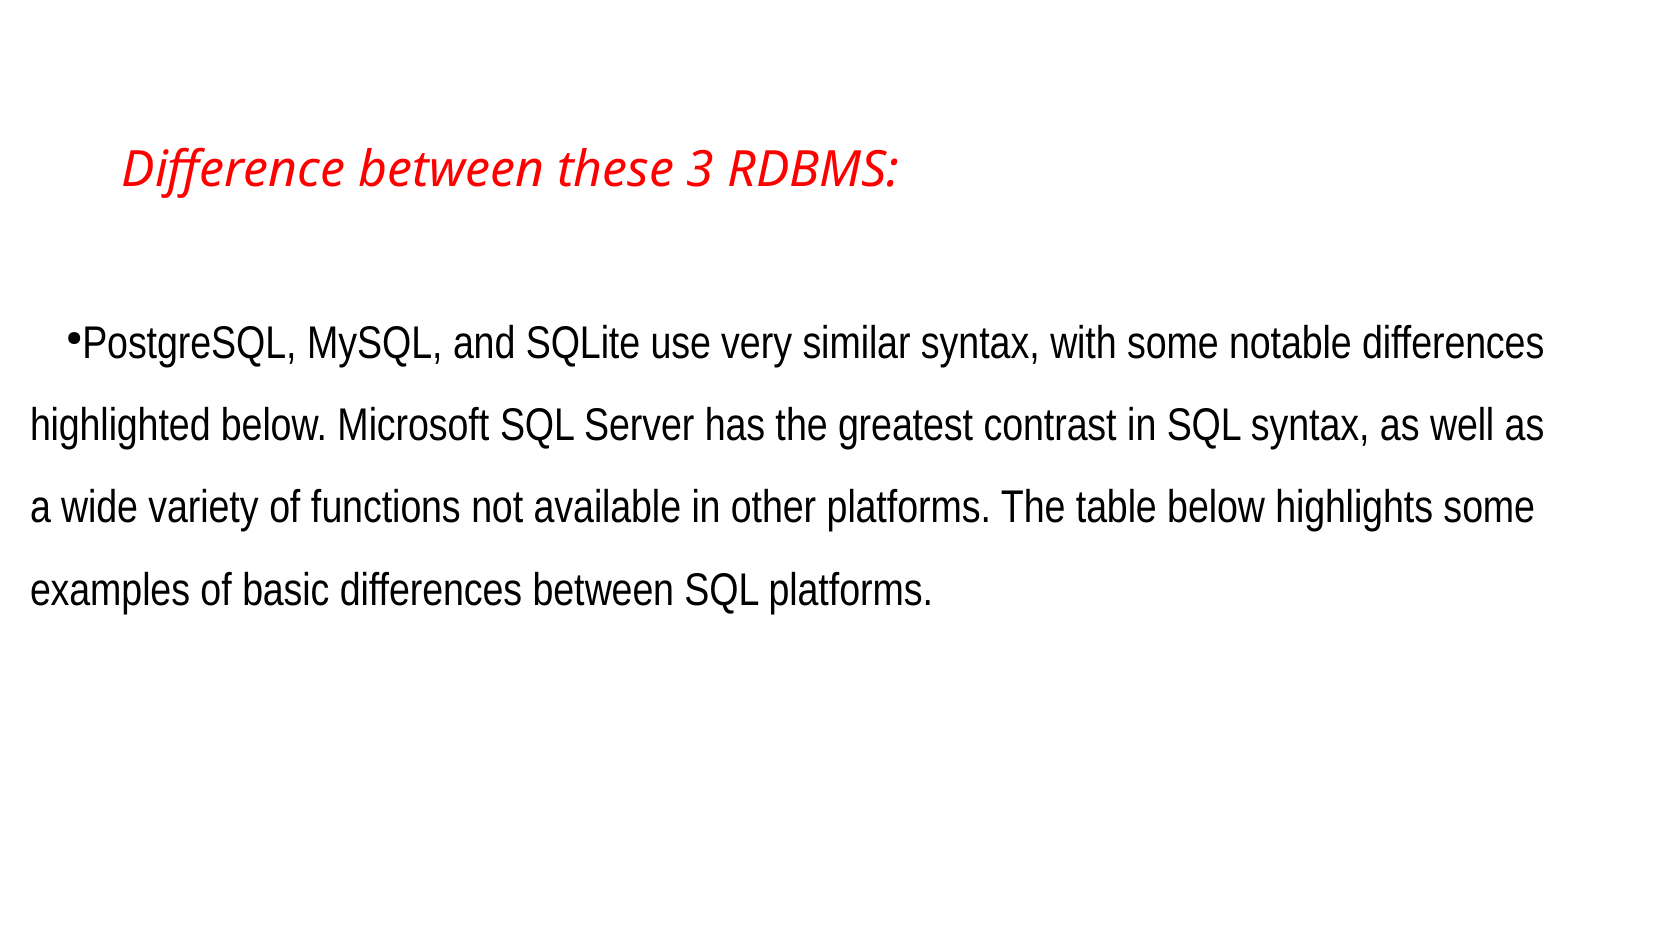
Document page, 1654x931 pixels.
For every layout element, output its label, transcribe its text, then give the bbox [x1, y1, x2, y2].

title Difference between these 3 RDBMS: [30, 16, 992, 259]
list PostgreSQL, MySQL, and SQLite use very similar syntax, with some notable differences highlighted below. Microsoft SQL Server has the greatest contrast in SQL syntax, as well as a wide variety of functions not available in other platforms. The table below highlights some examples of basic differences between SQL platforms. [30, 285, 1546, 706]
